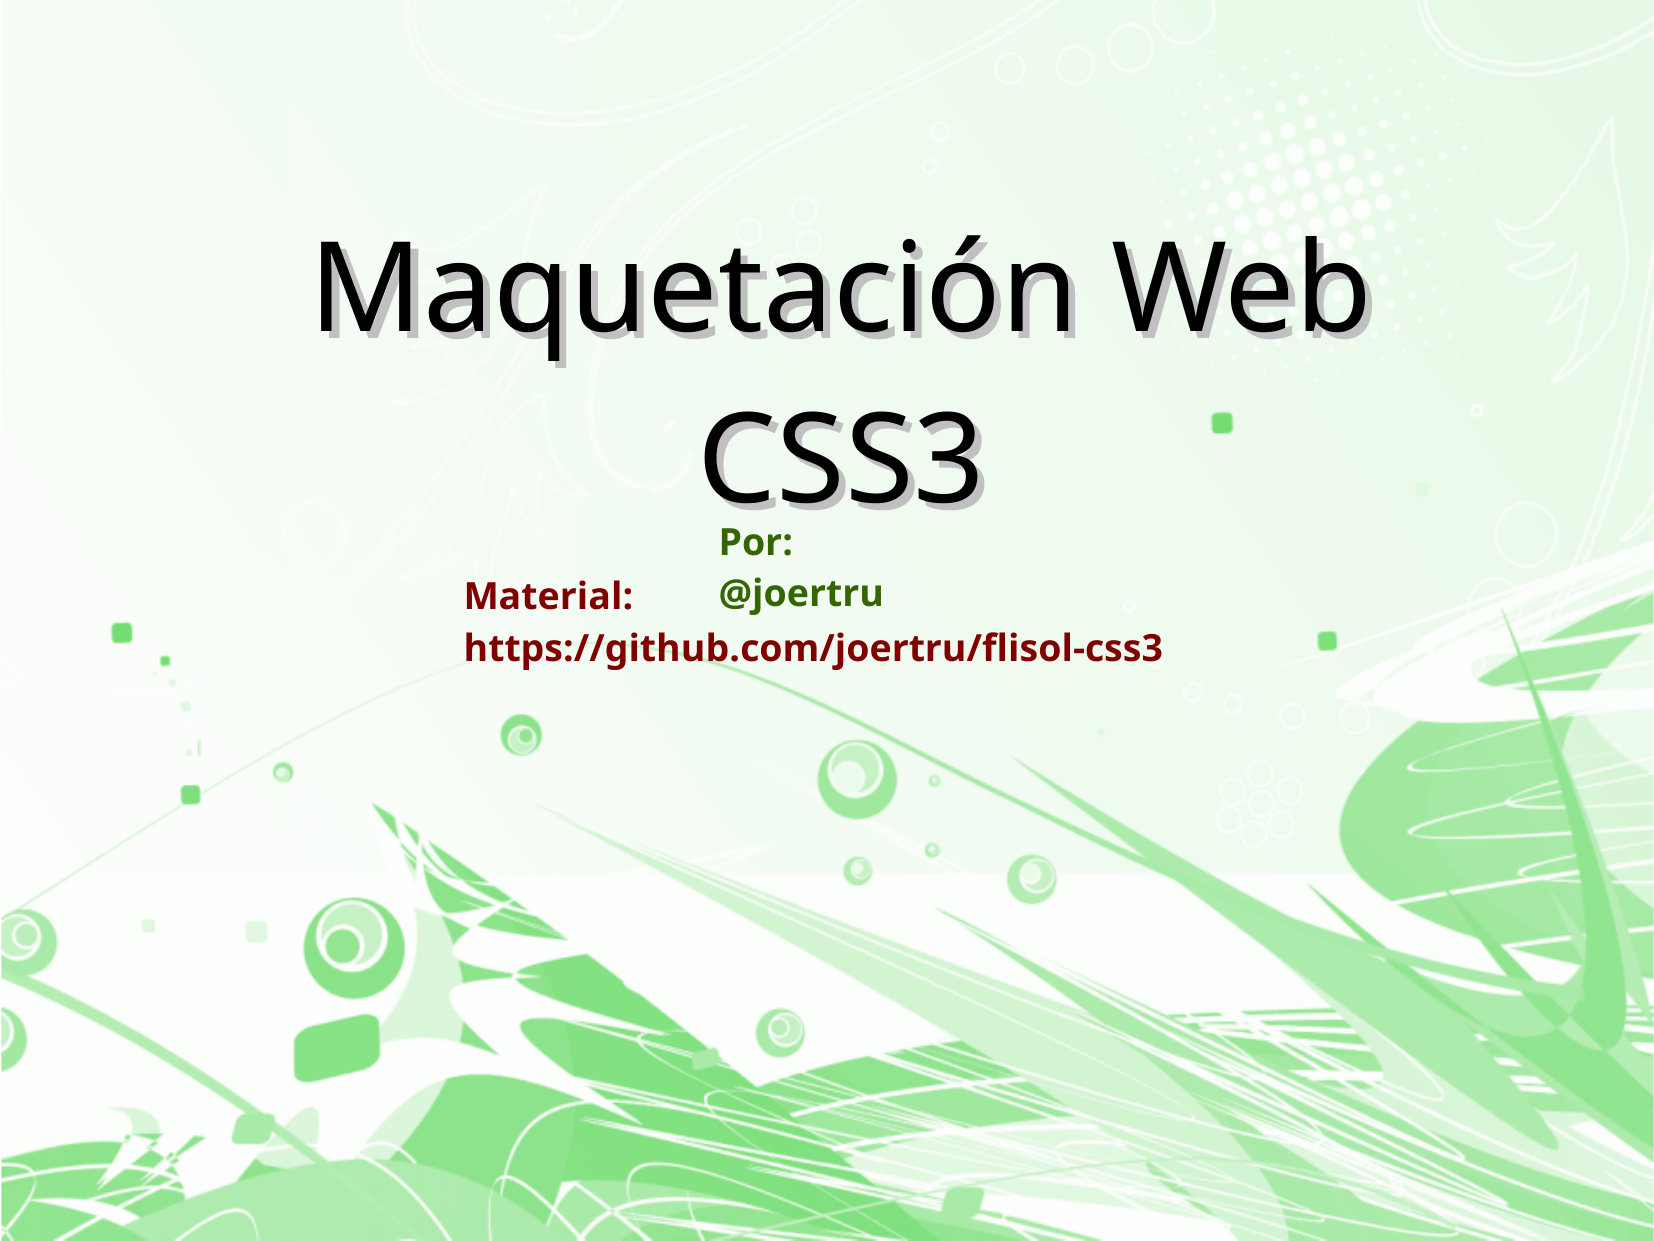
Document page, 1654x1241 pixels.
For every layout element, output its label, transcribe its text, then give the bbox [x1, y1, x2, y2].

text_box Material: https://github.com/joertru/flisol-css3 [448, 562, 1210, 626]
text_box Por: @joertru [703, 507, 957, 562]
picture [0, 0, 1654, 1241]
text_box Maquetación Web CSS3 [295, 190, 1421, 532]
